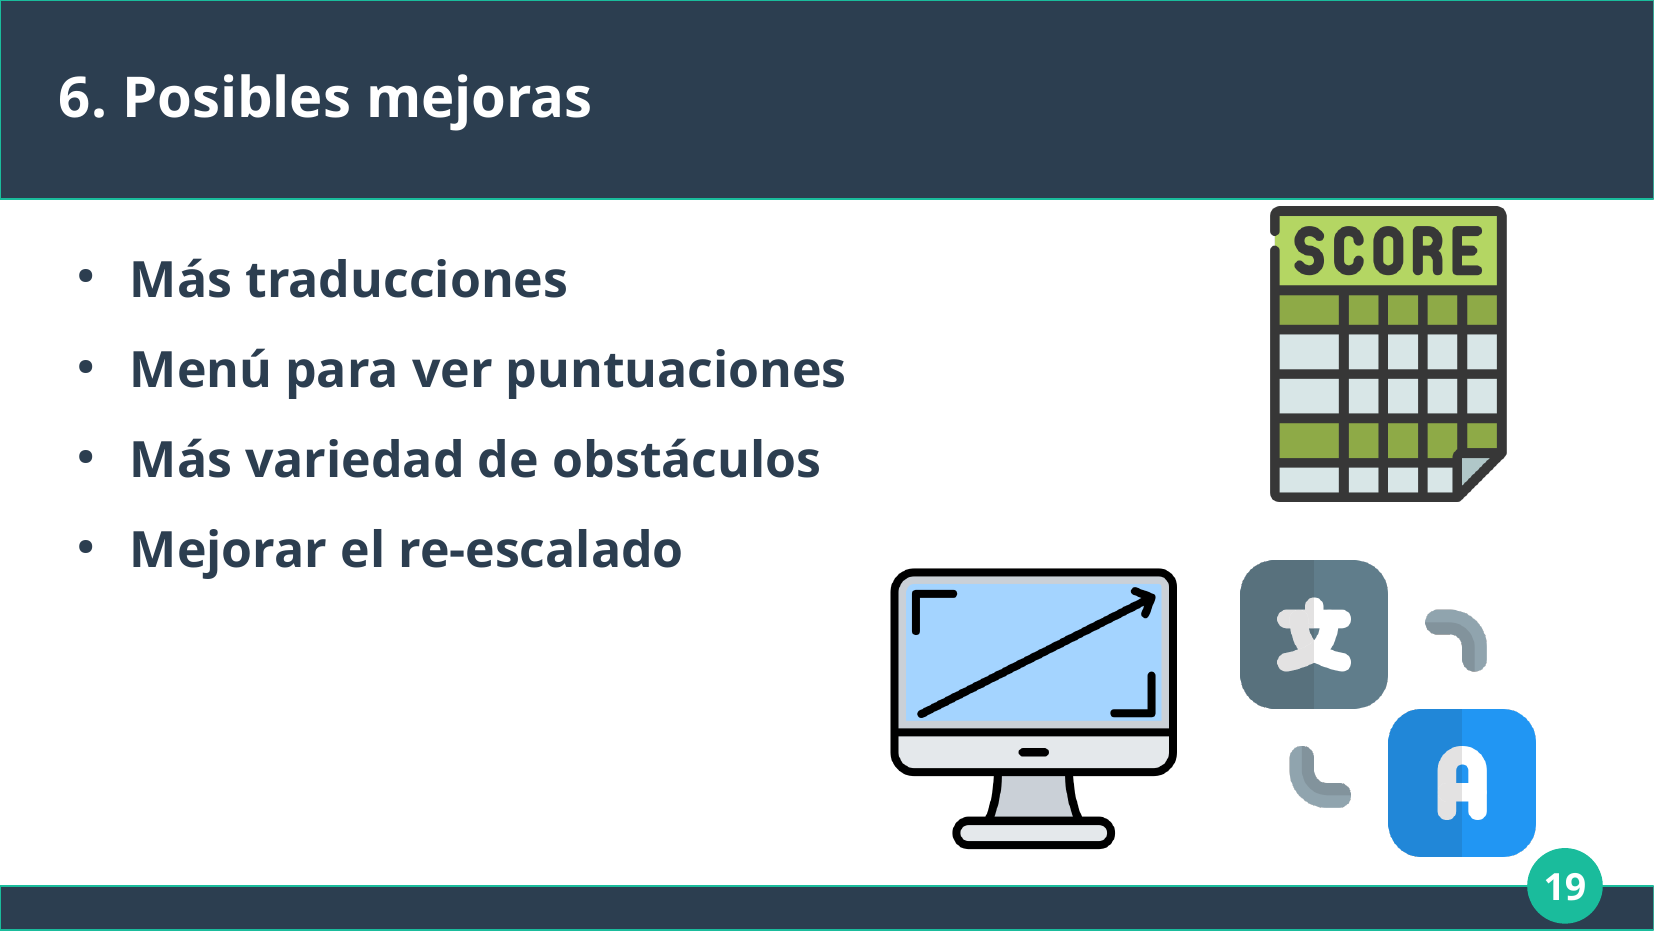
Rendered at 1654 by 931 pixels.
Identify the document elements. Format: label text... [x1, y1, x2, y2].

picture [885, 560, 1182, 857]
picture [1240, 560, 1536, 857]
picture [1240, 206, 1536, 502]
list Más traducciones Menú para ver puntuaciones Más variedad de obstáculos Mejorar el re-escalado [59, 243, 1595, 864]
title 6. Posibles mejoras [59, 37, 1595, 155]
